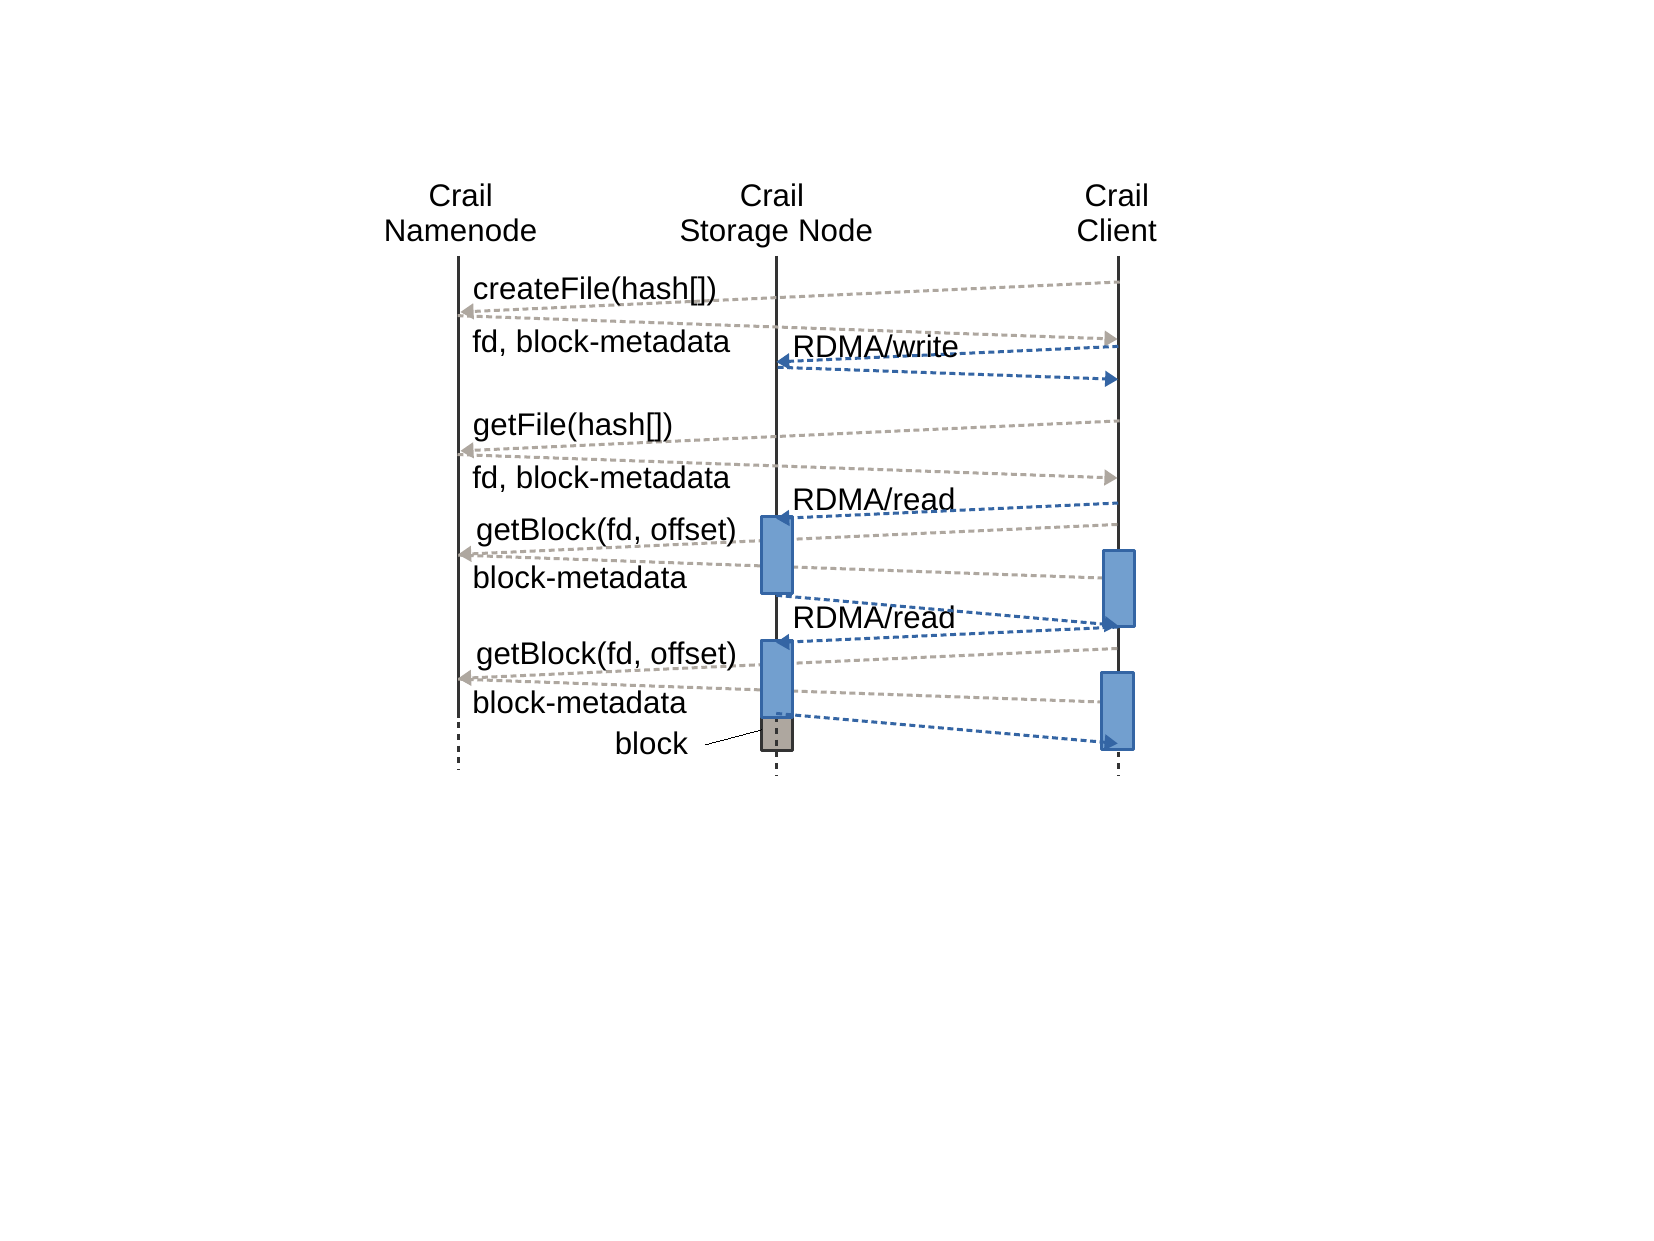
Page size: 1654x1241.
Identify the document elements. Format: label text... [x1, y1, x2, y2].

text_box [1103, 550, 1135, 627]
text_box Crail Namenode [348, 171, 574, 257]
text_box Crail Client [1027, 171, 1206, 257]
text_box [761, 516, 793, 594]
text_box block-metadata [457, 553, 777, 604]
text_box getBlock(fd, offset) [461, 629, 777, 677]
text_box block [600, 718, 706, 769]
text_box RDMA/read [777, 593, 1119, 644]
text_box getBlock(fd, offset) [461, 505, 777, 553]
text_box createFile(hash[]) [458, 264, 774, 315]
text_box fd, block-metadata [457, 453, 777, 504]
text_box block-metadata [457, 677, 777, 728]
text_box [761, 640, 793, 751]
text_box Crail Storage Node [636, 171, 917, 257]
text_box RDMA/read [777, 475, 1119, 526]
text_box getFile(hash[]) [458, 399, 774, 450]
text_box RDMA/write [777, 321, 1119, 372]
text_box fd, block-metadata [457, 317, 777, 368]
text_box [1101, 672, 1134, 750]
